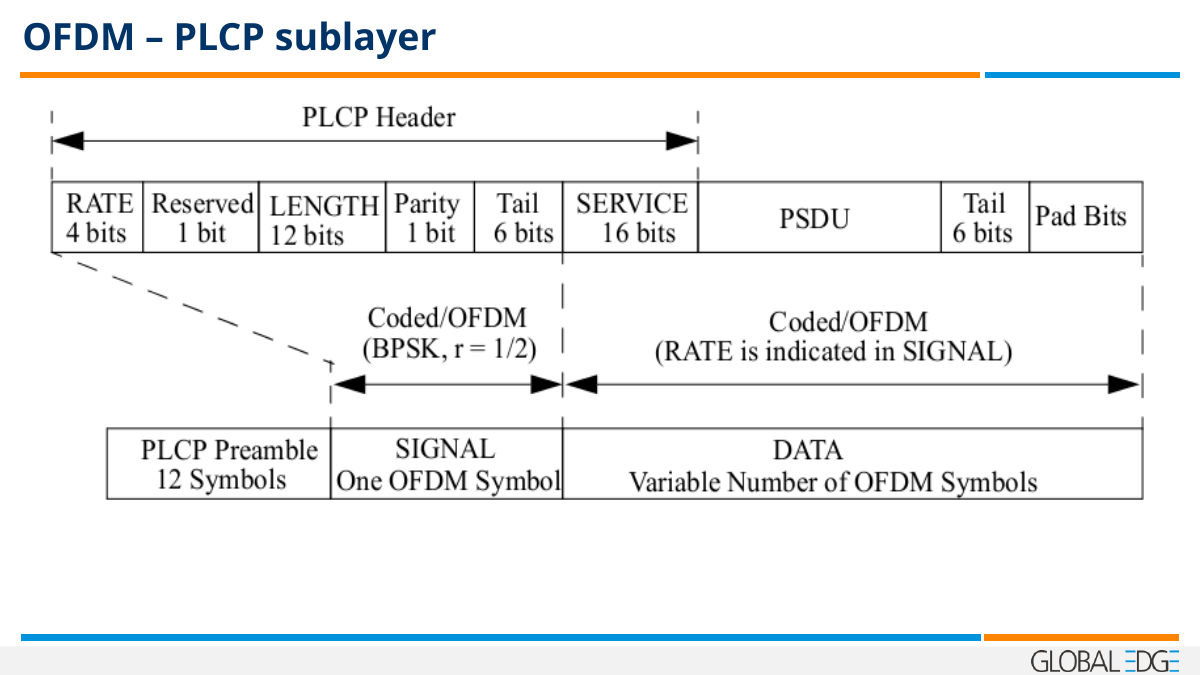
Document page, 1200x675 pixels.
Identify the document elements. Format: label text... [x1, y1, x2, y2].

picture [23, 82, 1182, 532]
picture [1031, 650, 1179, 672]
title OFDM – PLCP sublayer [12, 9, 1088, 63]
